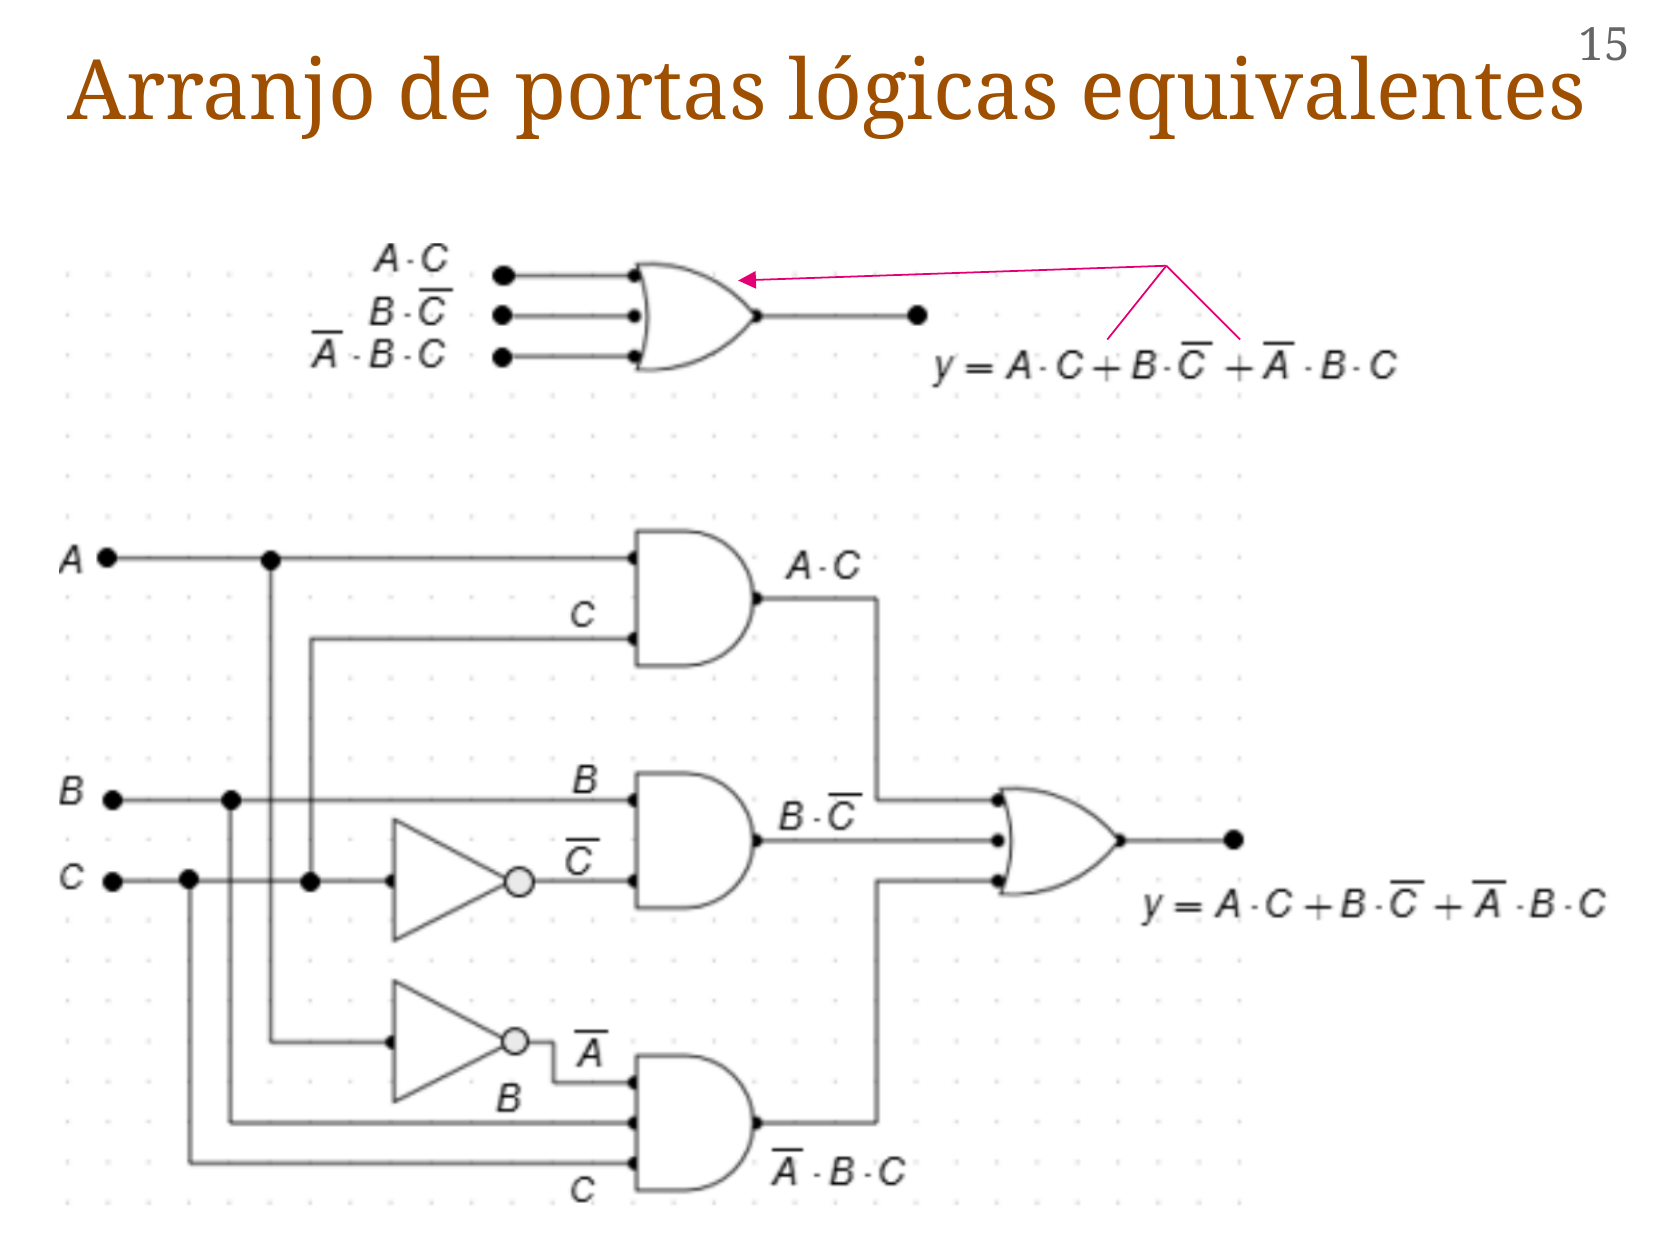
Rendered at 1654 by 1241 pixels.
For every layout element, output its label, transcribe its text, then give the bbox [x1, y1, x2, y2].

title Arranjo de portas lógicas equivalentes [59, 29, 1595, 148]
picture [59, 243, 1610, 1211]
